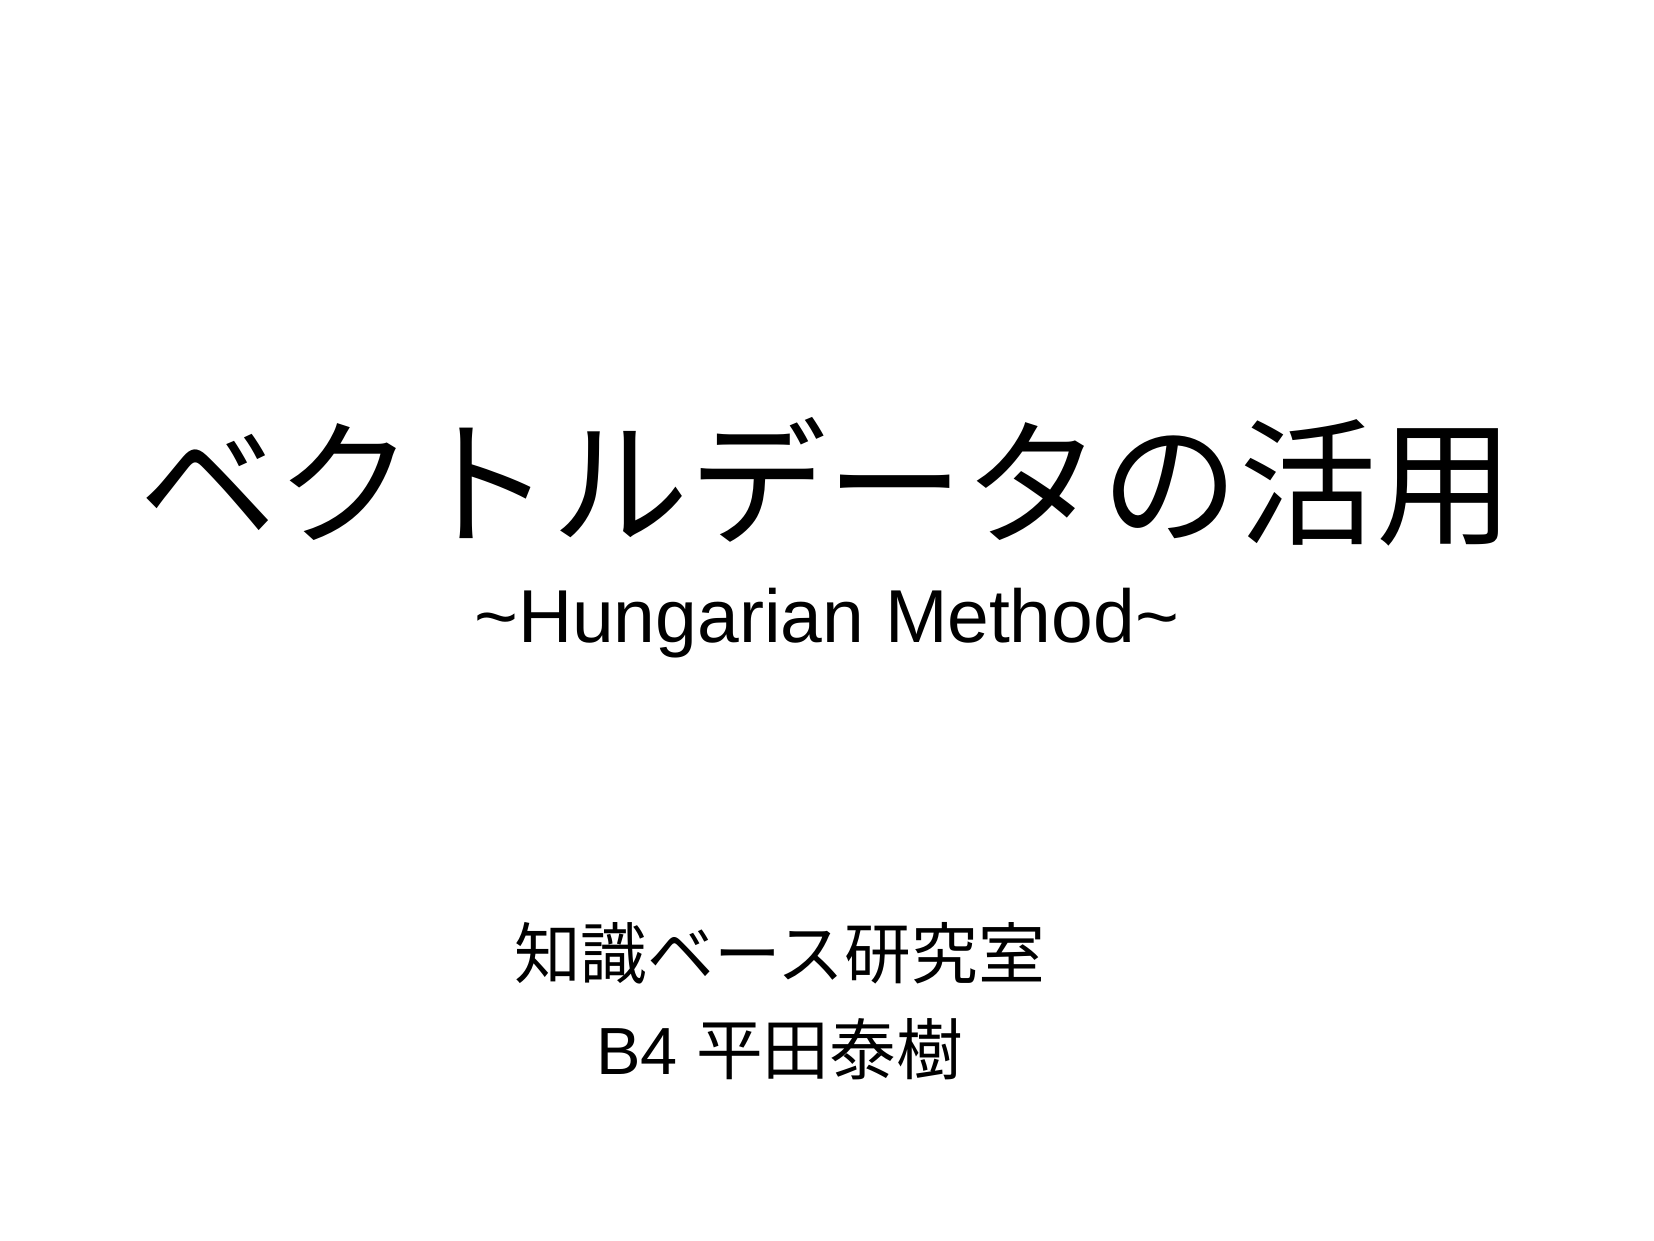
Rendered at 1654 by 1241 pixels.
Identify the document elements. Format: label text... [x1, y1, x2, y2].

subtitle 知識ベース研究室 B4 平田泰樹 [413, 826, 1146, 1169]
title ベクトルデータの活用 ~Hungarian Method~ [82, 387, 1571, 647]
